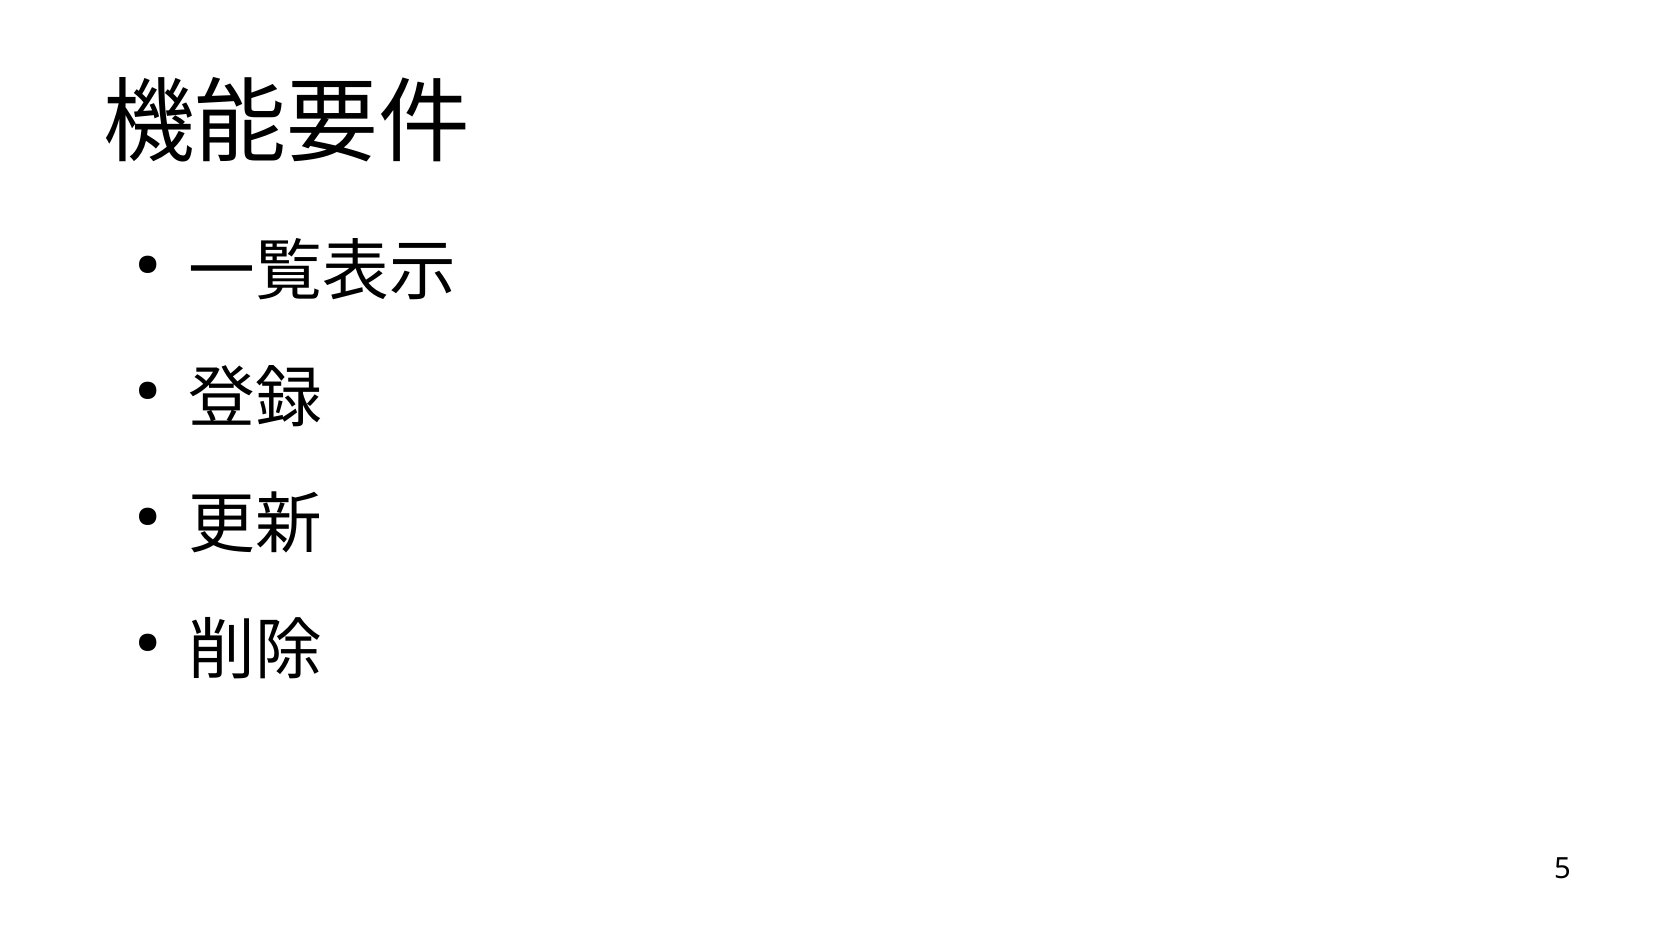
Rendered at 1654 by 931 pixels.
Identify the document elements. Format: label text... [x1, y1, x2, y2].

title 機能要件 [82, 37, 1571, 193]
list 一覧表示 登録 更新 削除 [118, 217, 1571, 758]
